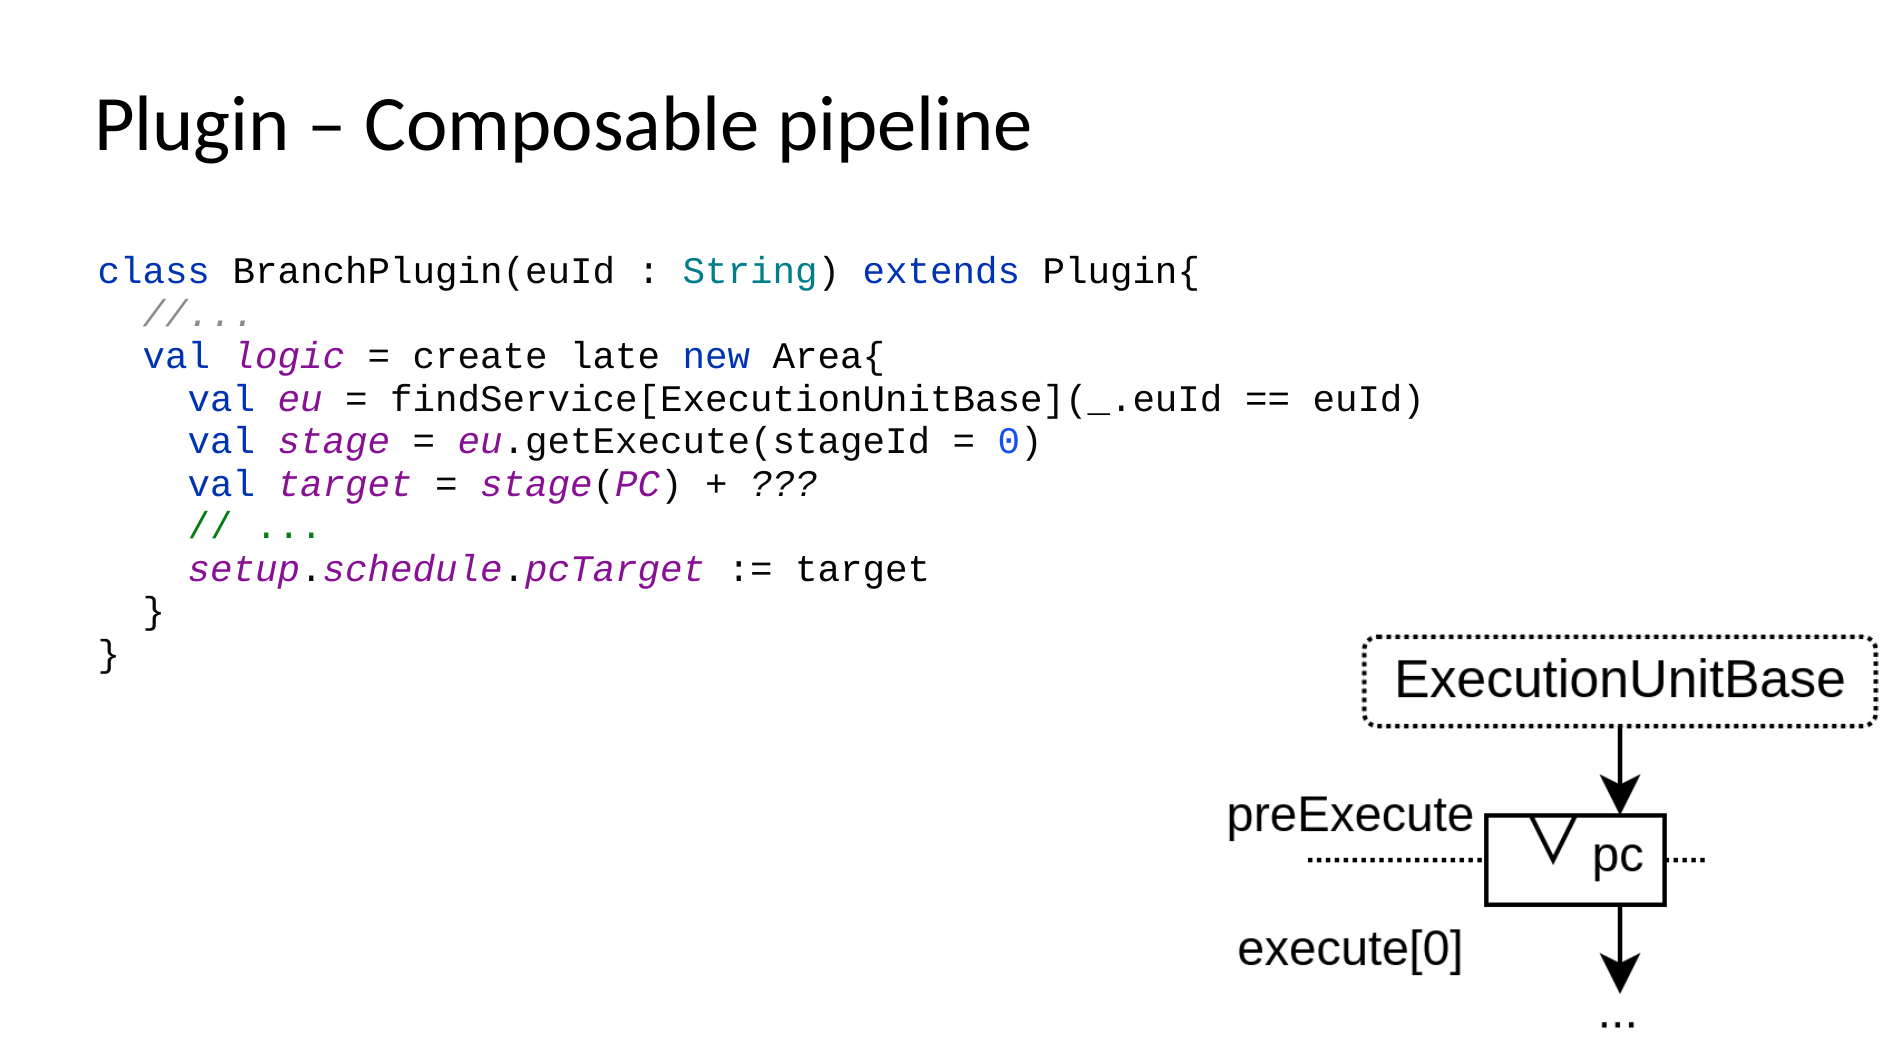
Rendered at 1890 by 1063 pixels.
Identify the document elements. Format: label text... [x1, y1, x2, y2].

title Plugin – Composable pipeline [94, 42, 1796, 220]
picture [1181, 590, 1890, 1063]
text_box class BranchPlugin(euId : String) extends Plugin{ //... val logic = create late new Area{ val eu = findService[ExecutionUnitBase](_.euId == euId) val stage = eu.getExecute(stageId = 0) val target = stage(PC) + ??? // ... setup.schedule.pcTarget := target } } [82, 245, 1644, 686]
